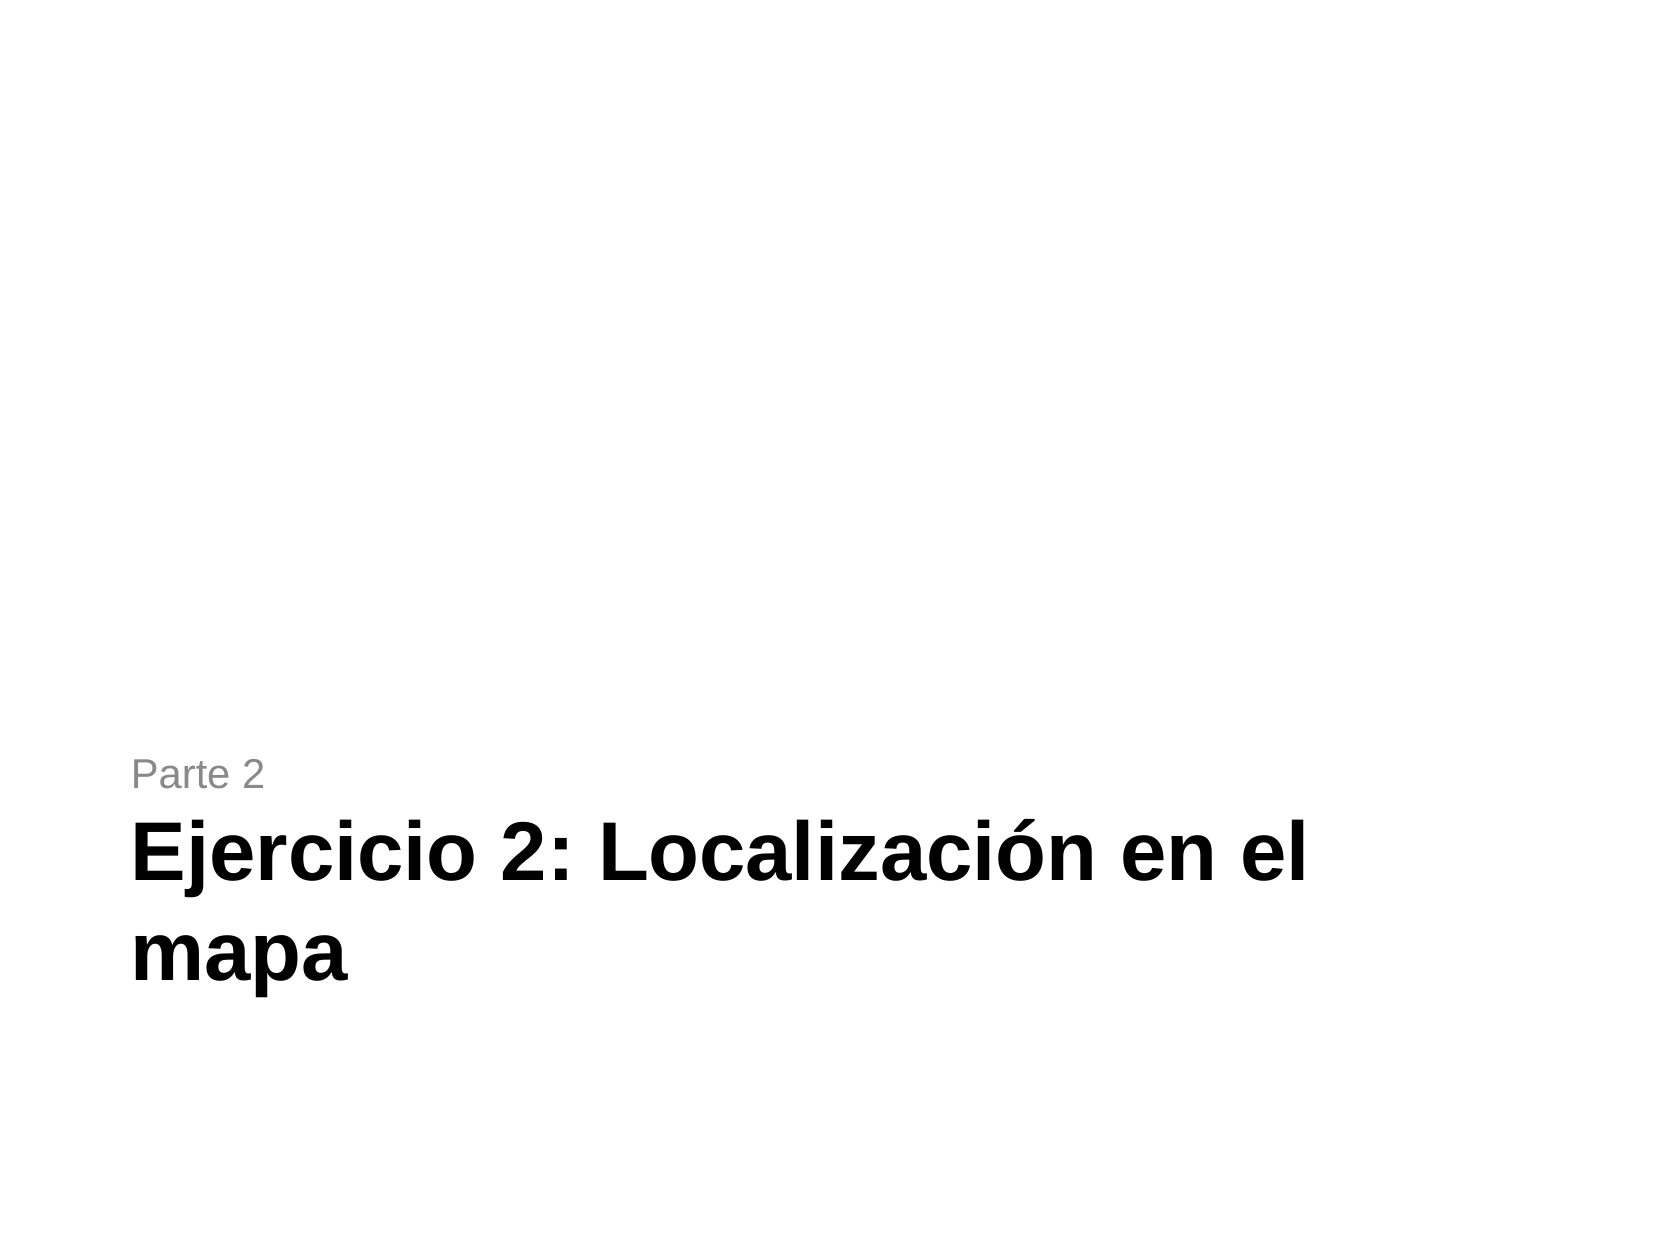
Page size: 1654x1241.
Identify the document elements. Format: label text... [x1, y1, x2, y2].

title Ejercicio 2: Localización en el mapa [130, 797, 1537, 1044]
list Parte 2 [130, 525, 1537, 797]
